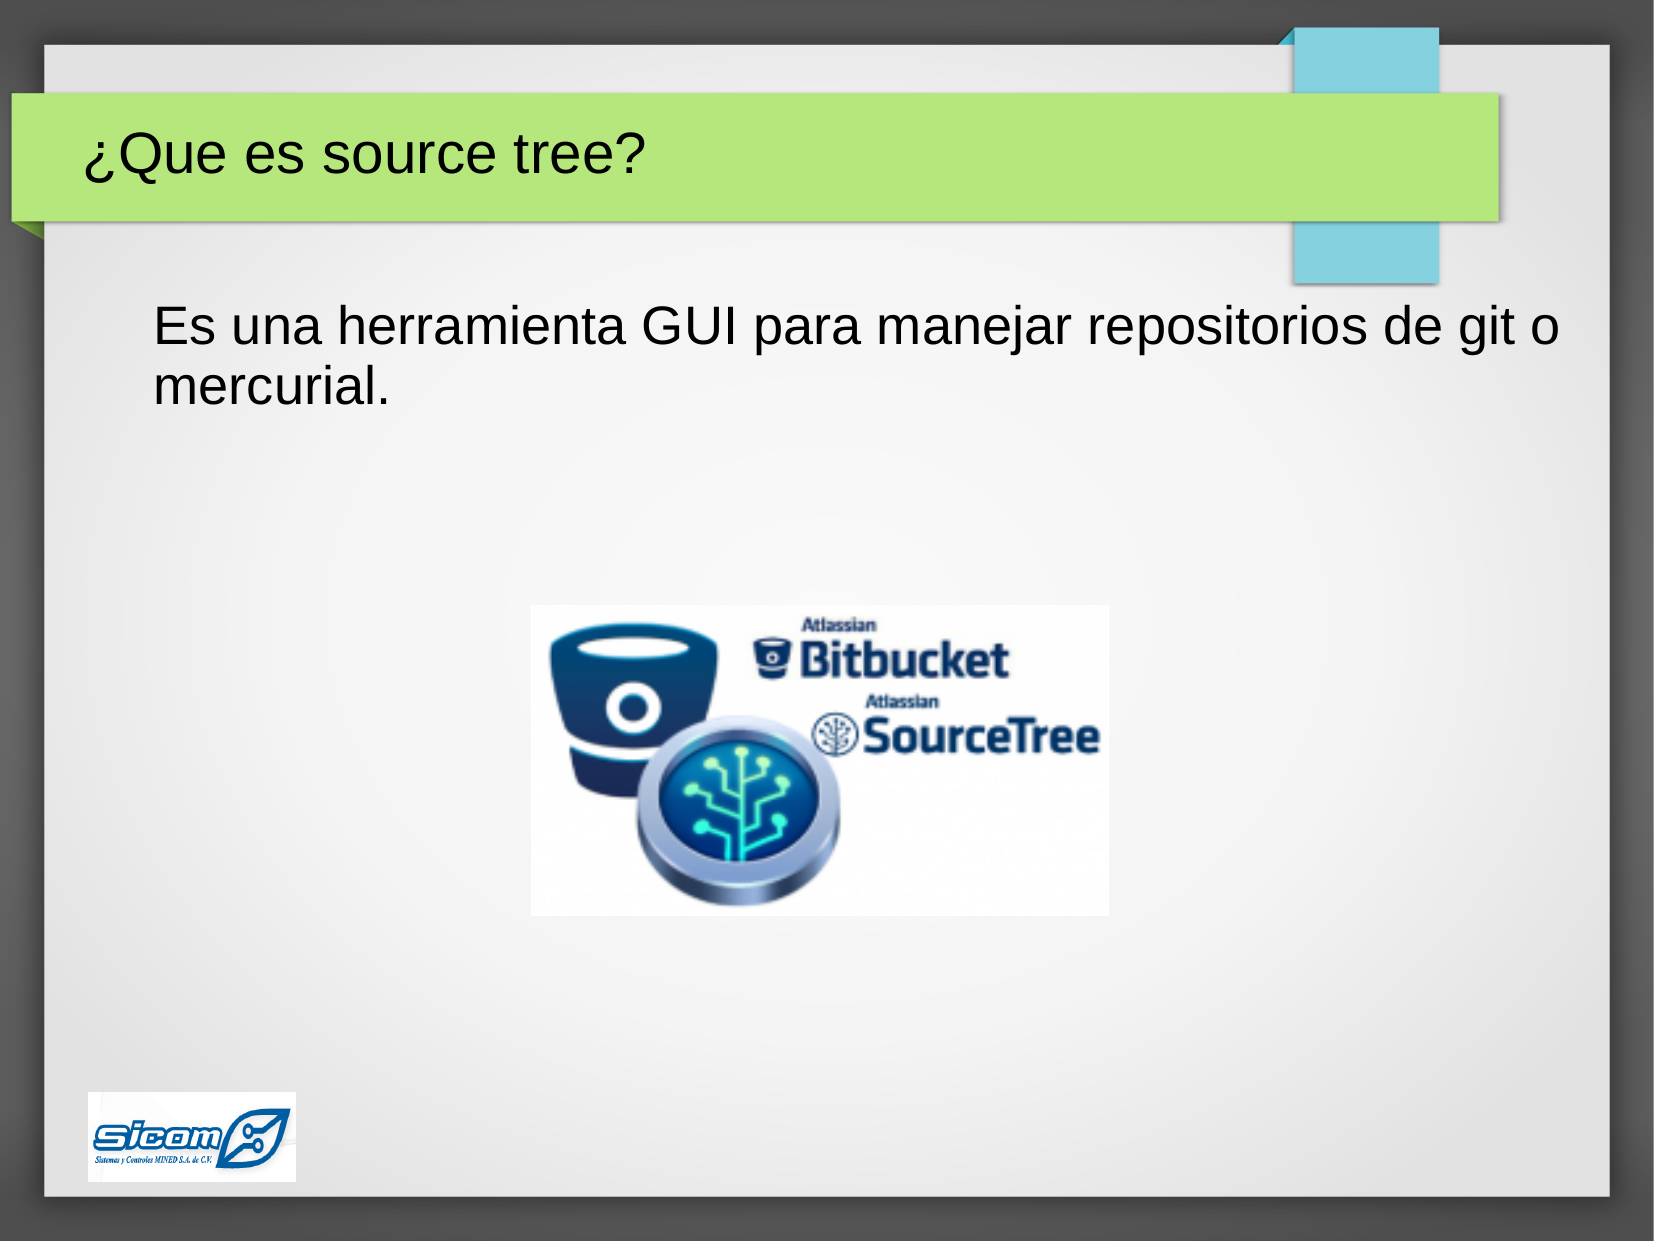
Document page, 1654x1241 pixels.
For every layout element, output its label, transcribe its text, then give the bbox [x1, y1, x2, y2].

picture [0, 0, 1654, 1241]
list Es una herramienta GUI para manejar repositorios de git o mercurial. [82, 295, 1571, 1015]
title ¿Que es source tree? [82, 94, 1264, 213]
